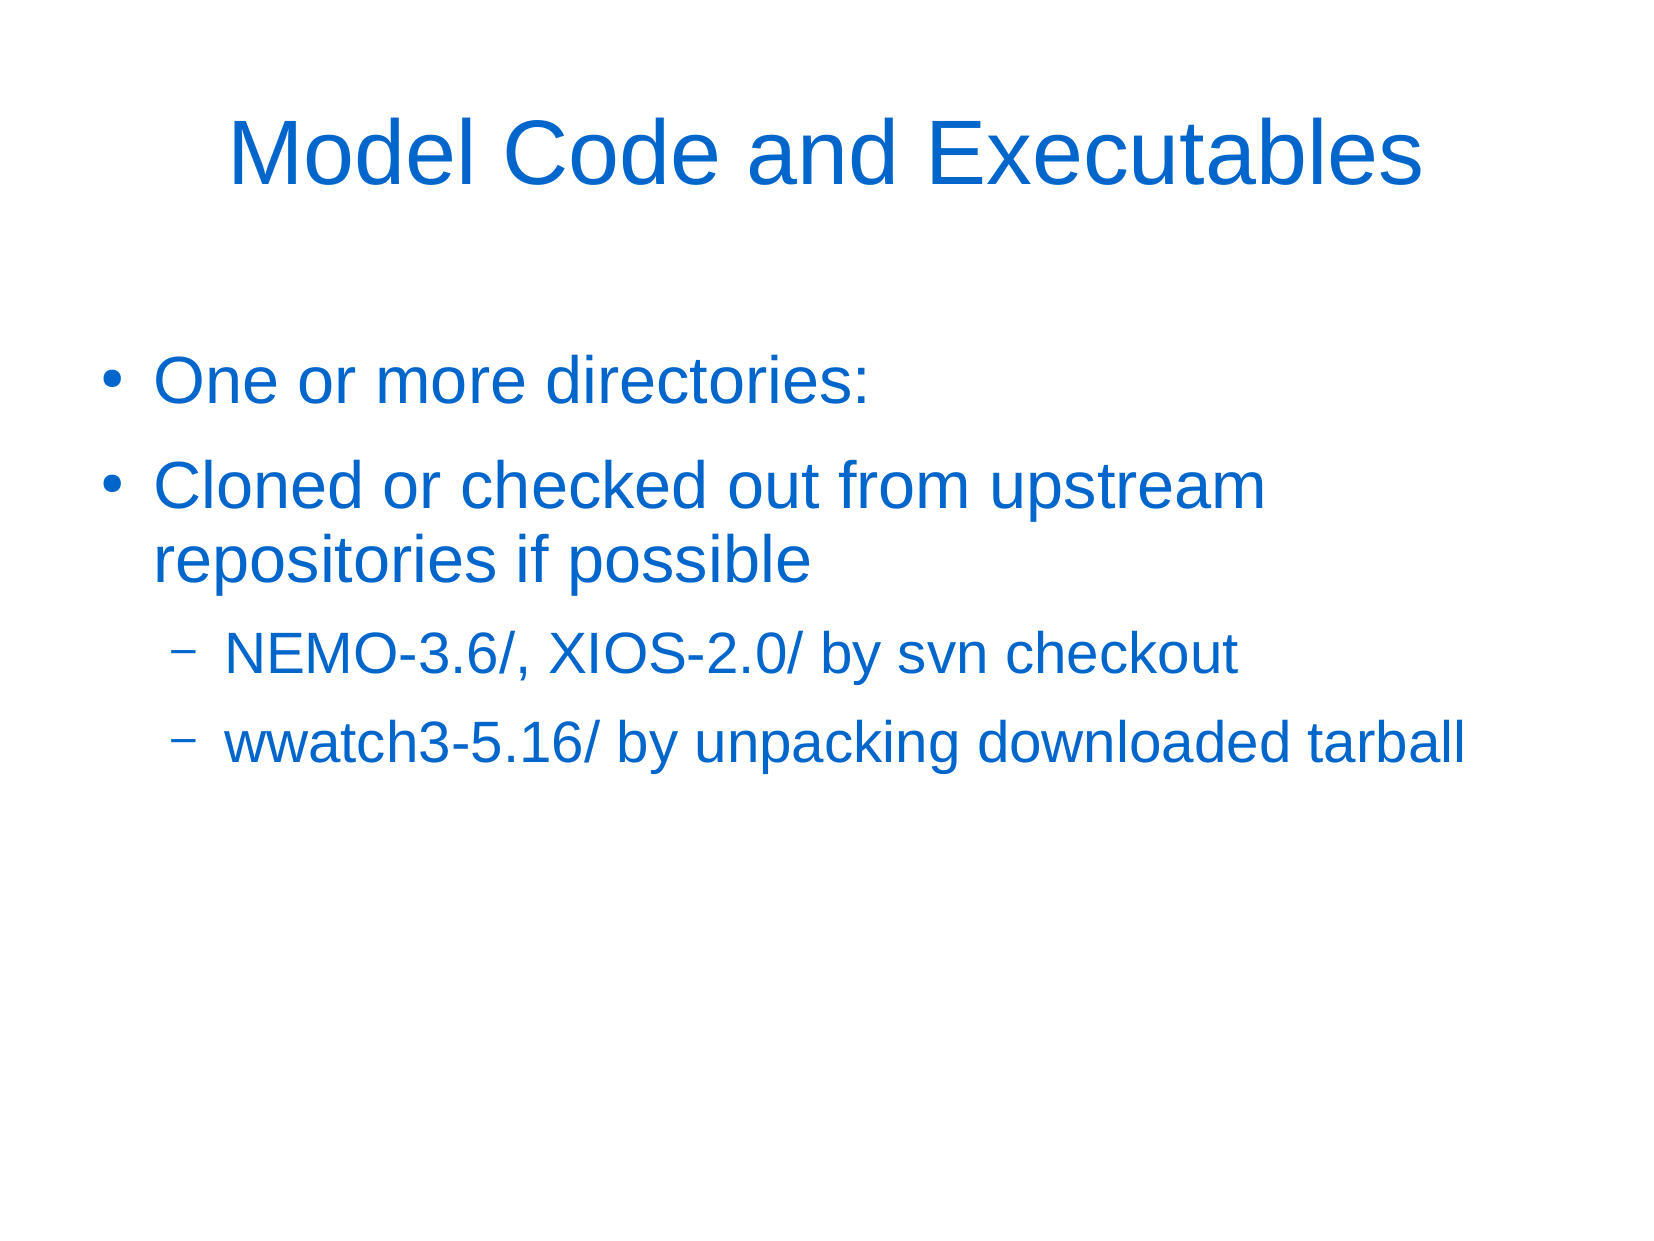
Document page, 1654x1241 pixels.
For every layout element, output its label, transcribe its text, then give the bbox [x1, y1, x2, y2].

list One or more directories: Cloned or checked out from upstream repositories if possible NEMO-3.6/, XIOS-2.0/ by svn checkout wwatch3-5.16/ by unpacking downloaded tarball [82, 343, 1571, 1063]
title Model Code and Executables [82, 49, 1571, 257]
